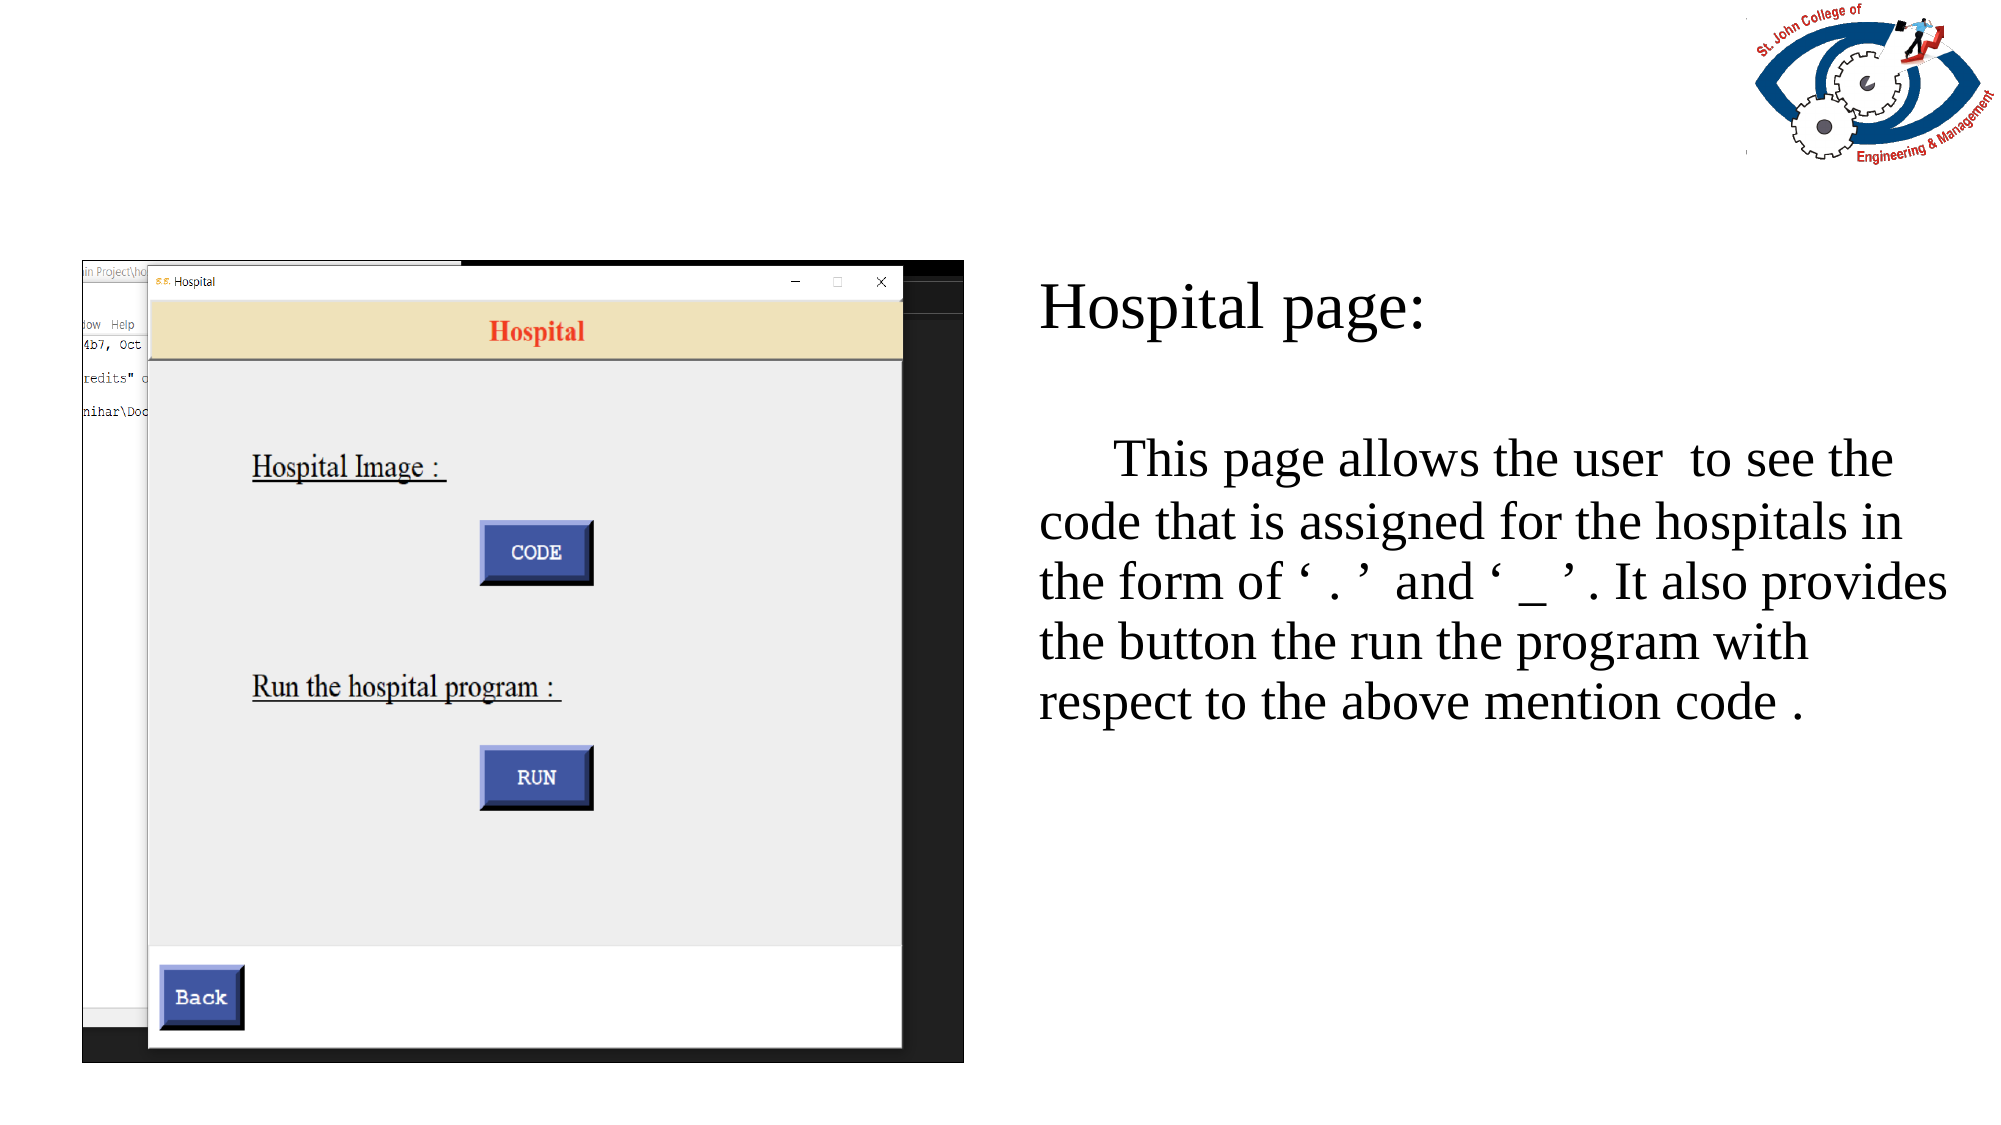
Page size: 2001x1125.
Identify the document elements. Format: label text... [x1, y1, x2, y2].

title Hospital page: This page allows the user to see the code that is assigned for the hospitals in the form of ‘ . ’ and ‘ _ ’ . It also provides the button the run the program with respect to the above mention code . [1039, 269, 1961, 792]
picture [82, 260, 964, 1063]
picture [1746, 0, 2000, 168]
